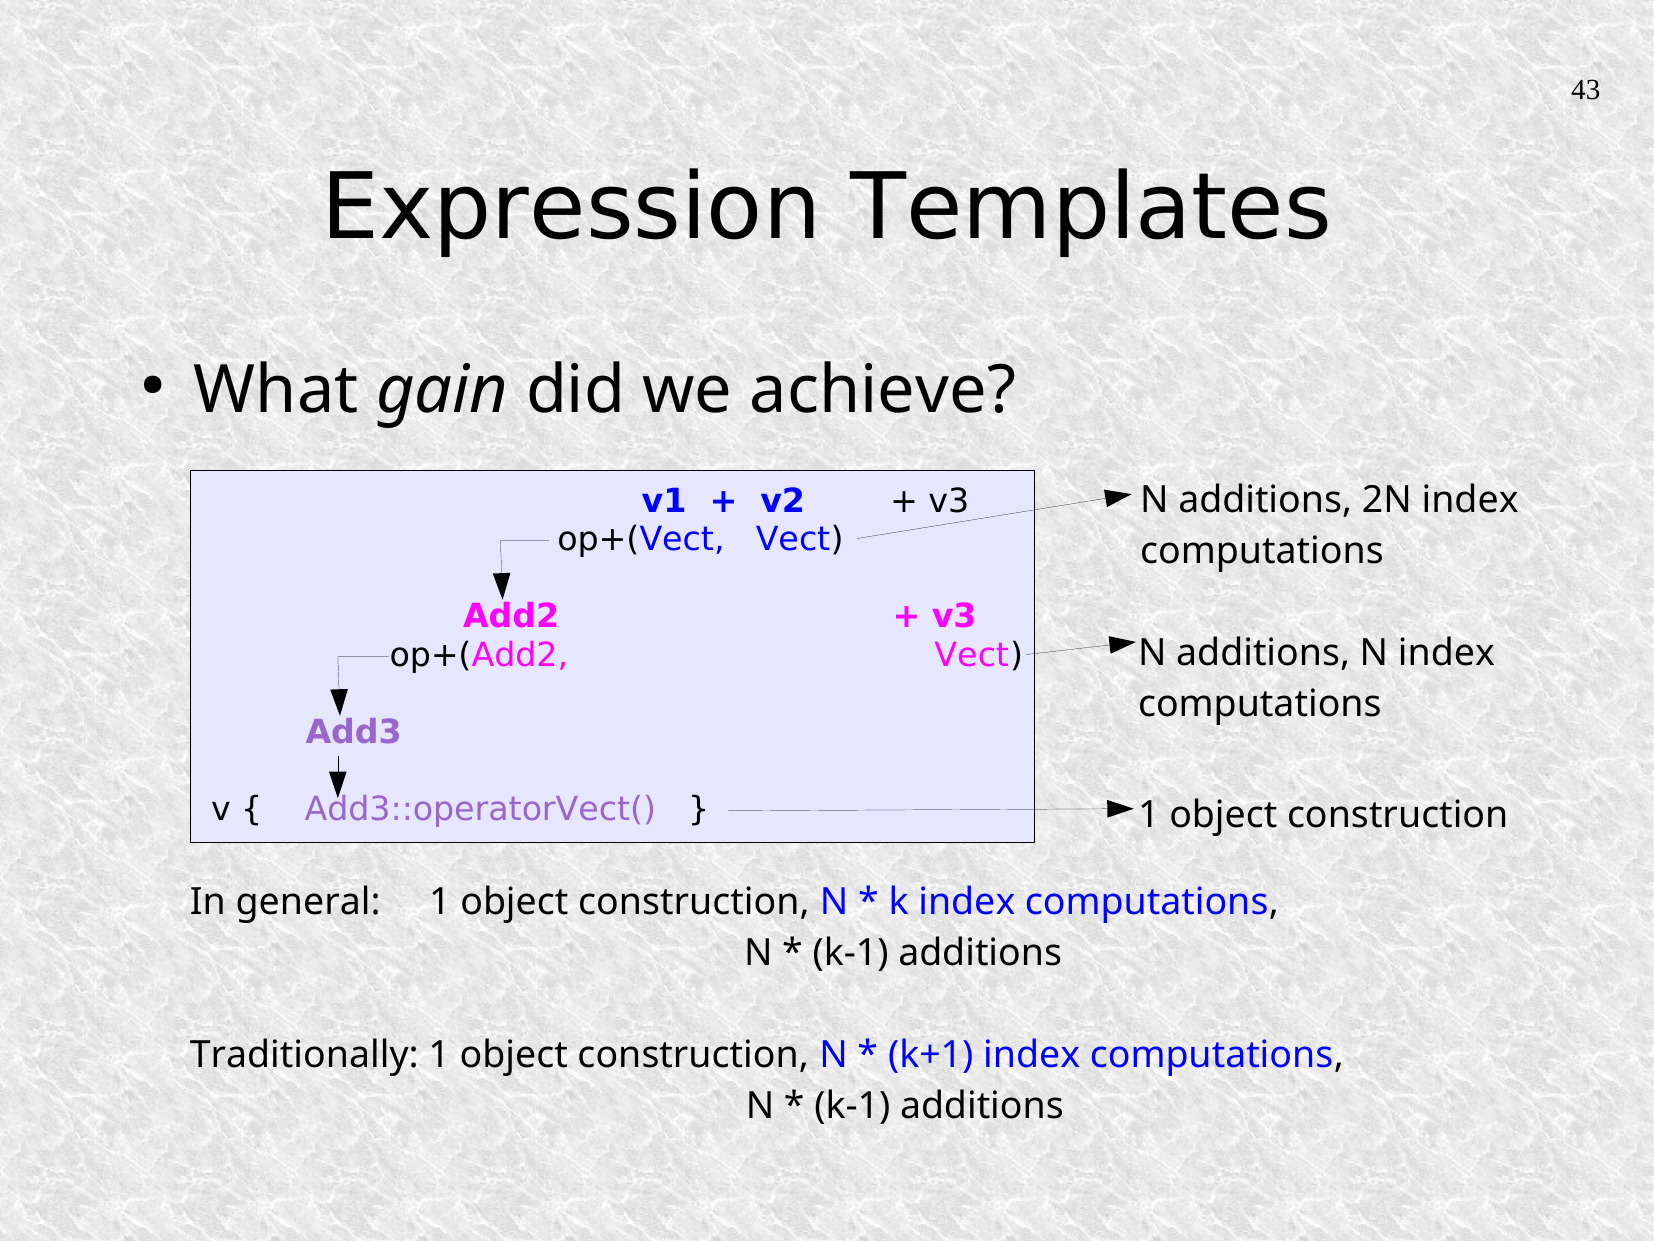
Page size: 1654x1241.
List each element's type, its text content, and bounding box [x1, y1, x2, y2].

text_box 1 object construction [1138, 787, 1535, 833]
picture [0, 0, 1654, 1241]
text_box In general: 1 object construction, N * k index computations, N * (k-1) additions Traditionally: 1 object construction, N * (k+1) index computations, N * (k-1) additions [190, 874, 1443, 1101]
title Expression Templates [121, 102, 1534, 310]
text_box v1 + v2 + v3 op+(Vect, Vect) Add2 + v3 op+(Add2, Vect) Add3 v { Add3::operatorVect() } [200, 481, 1054, 867]
text_box N additions, N index computations [1138, 625, 1518, 716]
list What gain did we achieve? But there's more... [123, 341, 1536, 1241]
text_box N additions, 2N index computations [1140, 472, 1544, 564]
